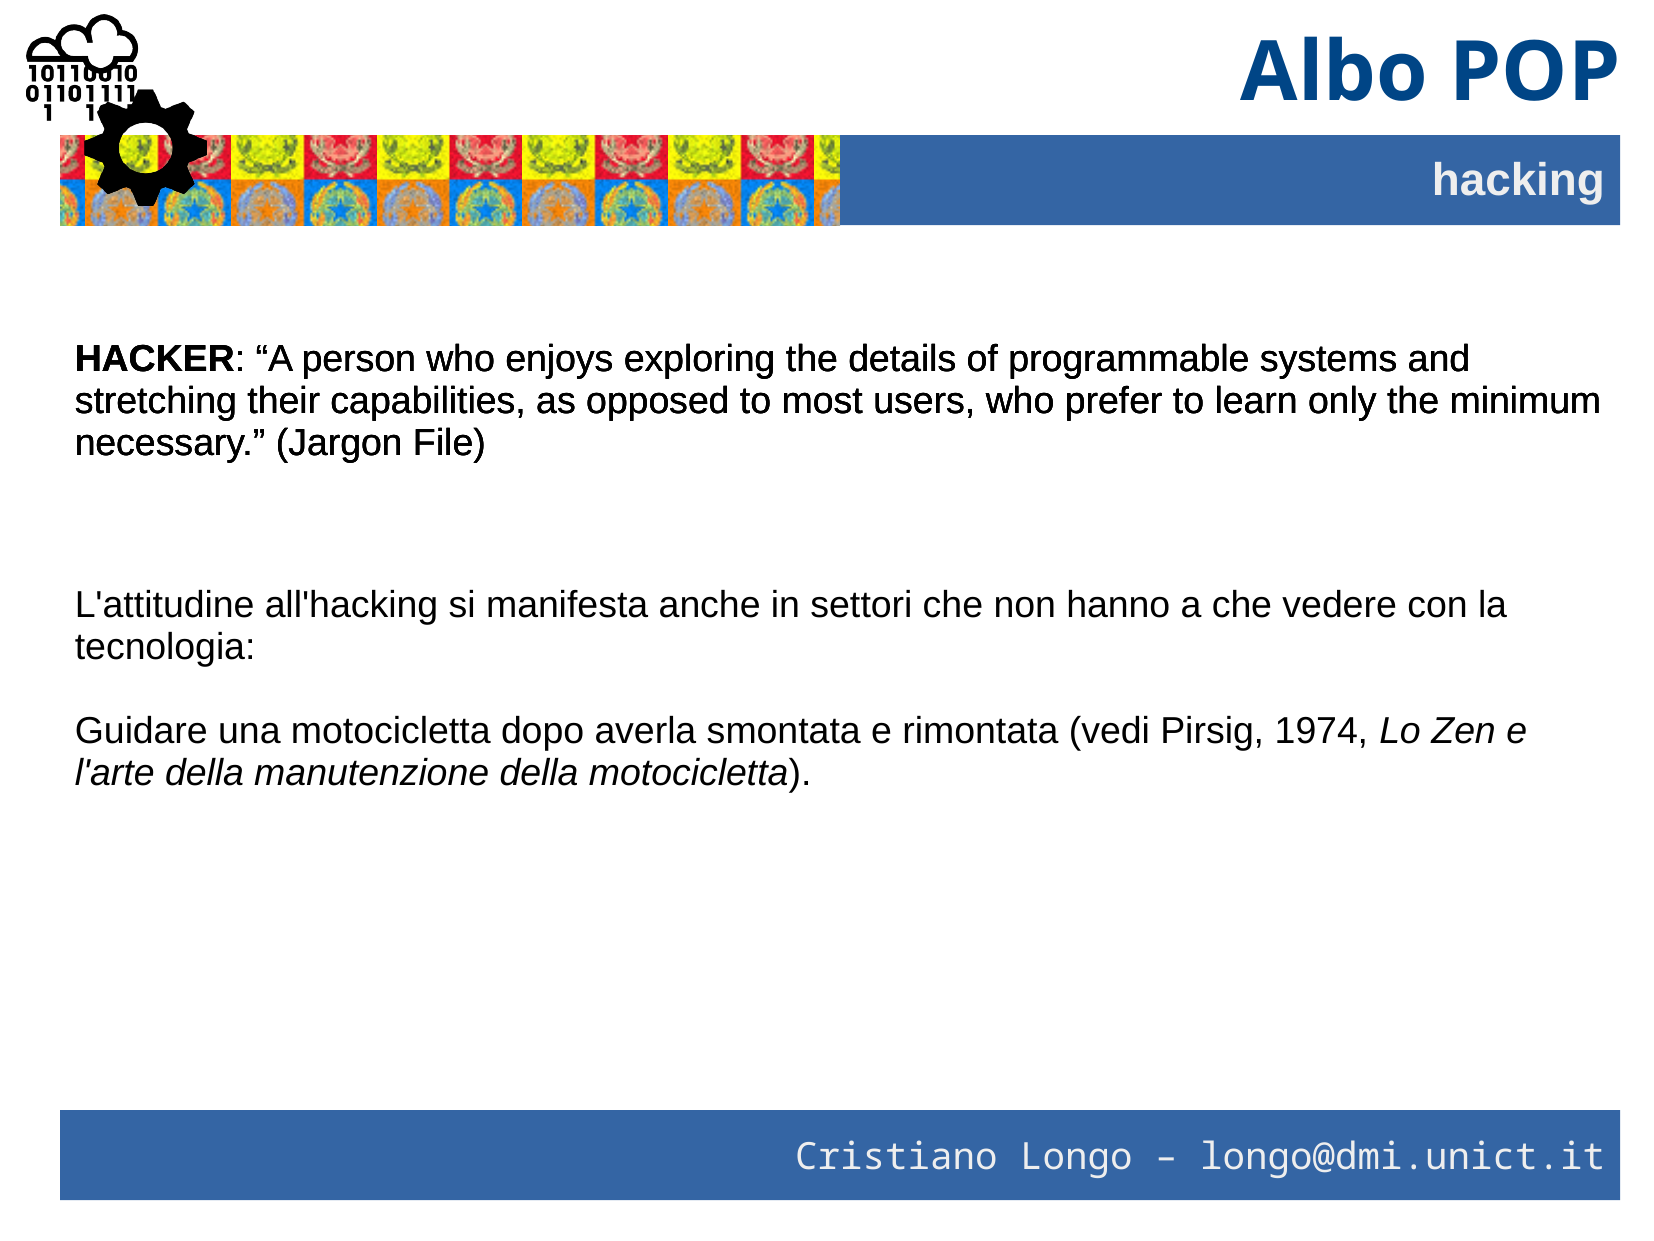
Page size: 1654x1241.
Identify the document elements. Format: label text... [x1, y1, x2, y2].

text_box HACKER: “A person who enjoys exploring the details of programmable systems and stretching their capabilities, as opposed to most users, who prefer to learn only the minimum necessary.” (Jargon File) [60, 330, 1621, 471]
picture [26, 14, 207, 206]
text_box hacking [840, 135, 1621, 226]
text_box L'attitudine all'hacking si manifesta anche in settori che non hanno a che vedere con la tecnologia: Guidare una motocicletta dopo averla smontata e rimontata (vedi Pirsig, 1974, Lo Zen e l'arte della manutenzione della motocicletta). [60, 576, 1621, 801]
text_box Albo POP [982, 4, 1636, 124]
text_box [60, 135, 840, 226]
text_box Cristiano Longo – longo@dmi.unict.it [60, 1110, 1621, 1201]
